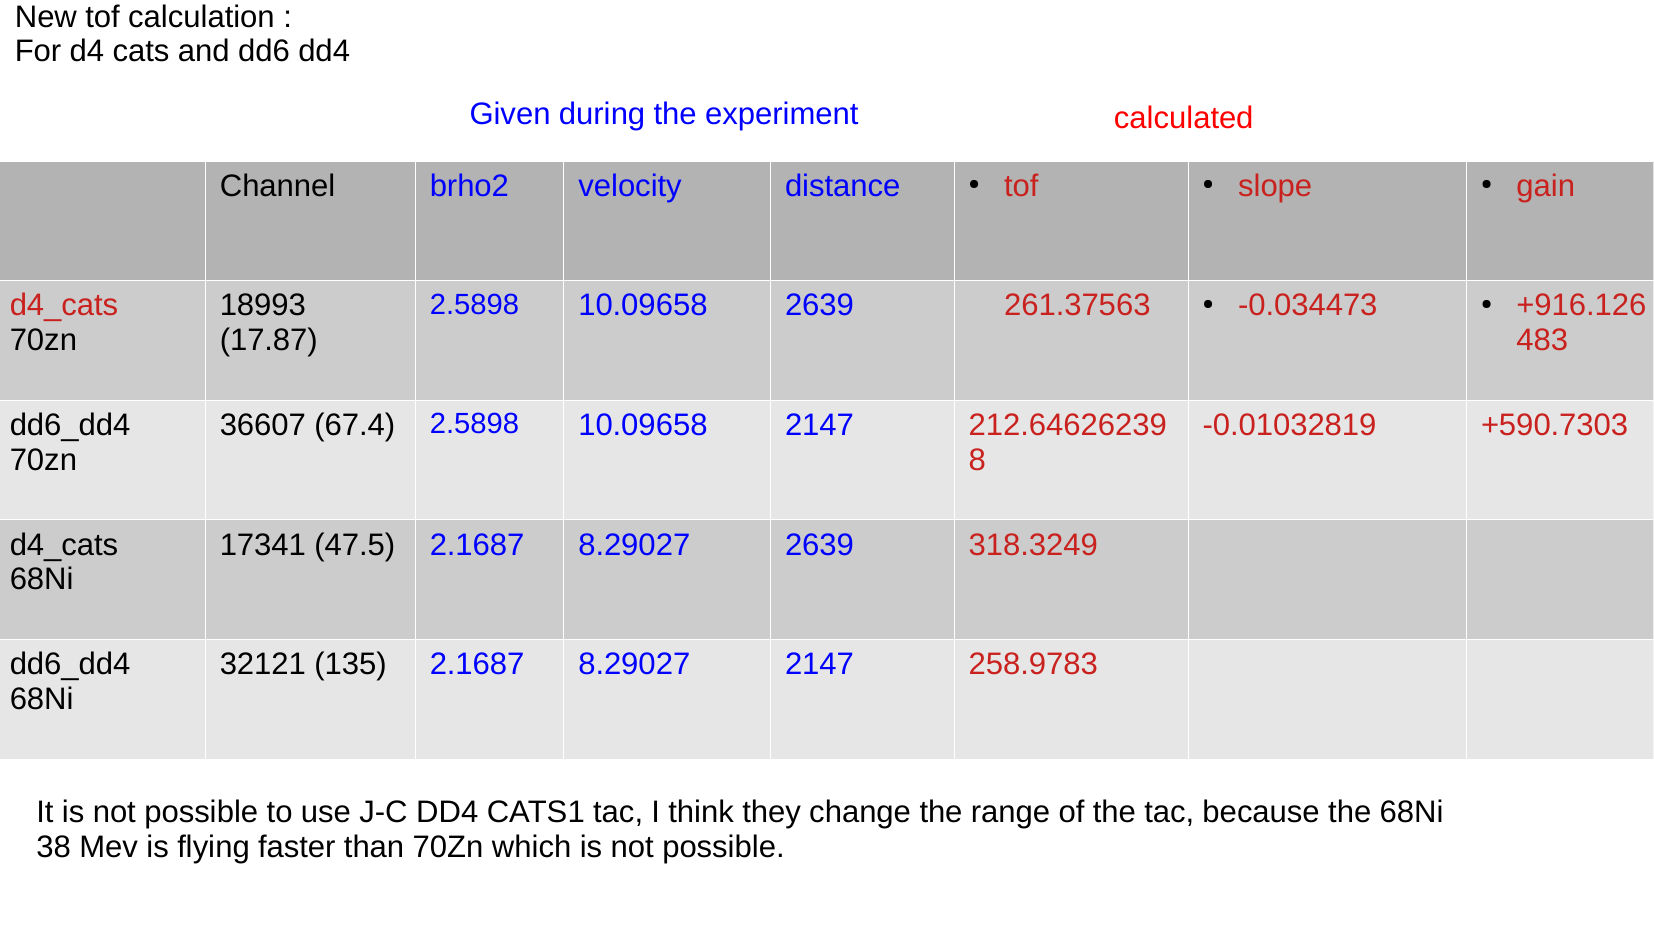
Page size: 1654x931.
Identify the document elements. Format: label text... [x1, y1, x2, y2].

table_cell +916.126483 [1467, 281, 1654, 400]
table_cell 2.5898 [416, 281, 563, 400]
table_cell 212.646262398 [955, 401, 1188, 519]
table_header slope [1189, 162, 1466, 280]
table_cell [1189, 520, 1466, 639]
table_cell 258.9783 [955, 640, 1188, 759]
table_cell -0.034473 [1189, 281, 1466, 400]
table_cell [1189, 640, 1466, 759]
table_cell 32121 (135) [206, 640, 415, 759]
table_cell 36607 (67.4) [206, 401, 415, 519]
text_box calculated [1099, 93, 1593, 151]
table_cell 18993 (17.87) [206, 281, 415, 400]
table_cell 2639 [771, 520, 954, 639]
table_cell 261.37563 [955, 281, 1188, 400]
text_box Given during the experiment [454, 88, 967, 188]
table_cell 8.29027 [564, 640, 770, 759]
table_cell [1467, 640, 1654, 759]
table_cell dd6_dd4 68Ni [0, 640, 205, 759]
table_header tof [955, 162, 1188, 280]
table_cell 318.3249 [955, 520, 1188, 639]
table_cell [1467, 520, 1654, 639]
table_cell 2639 [771, 281, 954, 400]
table_cell d4_cats 70zn [0, 281, 205, 400]
table_cell 10.09658 [564, 281, 770, 400]
table_header Channel [206, 162, 415, 280]
table_cell 8.29027 [564, 520, 770, 639]
table_header [0, 162, 205, 280]
table_header velocity [564, 188, 770, 280]
table_cell 10.09658 [564, 401, 770, 519]
table_cell d4_cats 68Ni [0, 520, 205, 639]
table_cell dd6_dd4 70zn [0, 401, 205, 519]
table_header gain [1467, 162, 1654, 280]
table_cell 17341 (47.5) [206, 520, 415, 639]
text_box New tof calculation : For d4 cats and dd6 dd4 [0, 0, 778, 133]
table_cell 2147 [771, 401, 954, 519]
table_cell 2.1687 [416, 520, 563, 639]
table_header brho2 [416, 162, 563, 280]
table_cell -0.01032819 [1189, 401, 1466, 519]
table_cell 2147 [771, 640, 954, 759]
table_cell 2.1687 [416, 640, 563, 759]
table_cell 2.5898 [416, 401, 563, 519]
table_header distance [771, 188, 954, 280]
text_box It is not possible to use J-C DD4 CATS1 tac, I think they change the range of the tac, because the 68Ni 38 Mev is flying faster than 70Zn which is not possible. [21, 787, 1501, 901]
table_cell +590.7303 [1467, 401, 1654, 519]
